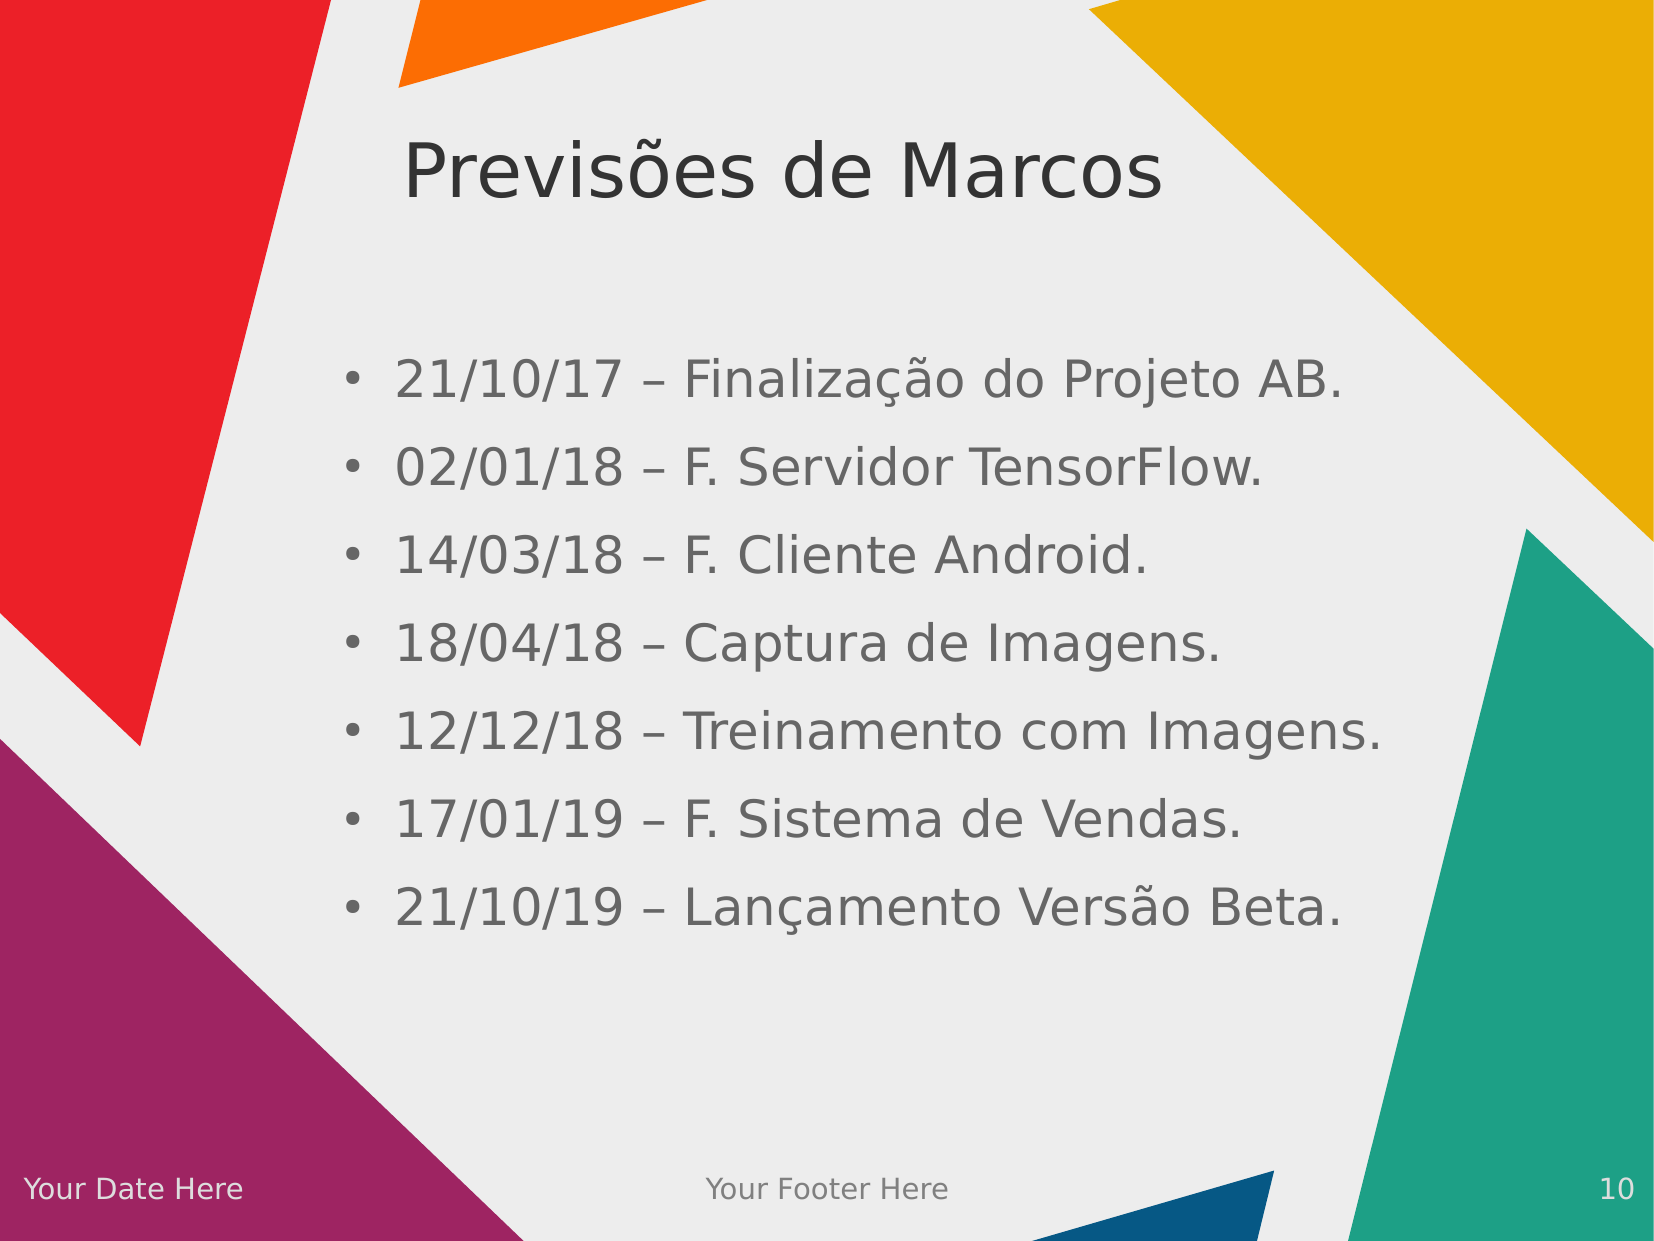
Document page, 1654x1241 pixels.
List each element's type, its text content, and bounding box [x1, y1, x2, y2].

list 21/10/17 – Finalização do Projeto AB. 02/01/18 – F. Servidor TensorFlow. 14/03/18 – F. Cliente Android. 18/04/18 – Captura de Imagens. 12/12/18 – Treinamento com Imagens. 17/01/19 – F. Sistema de Vendas. 21/10/19 – Lançamento Versão Beta. [327, 349, 1470, 940]
title Previsões de Marcos [346, 11, 1223, 332]
